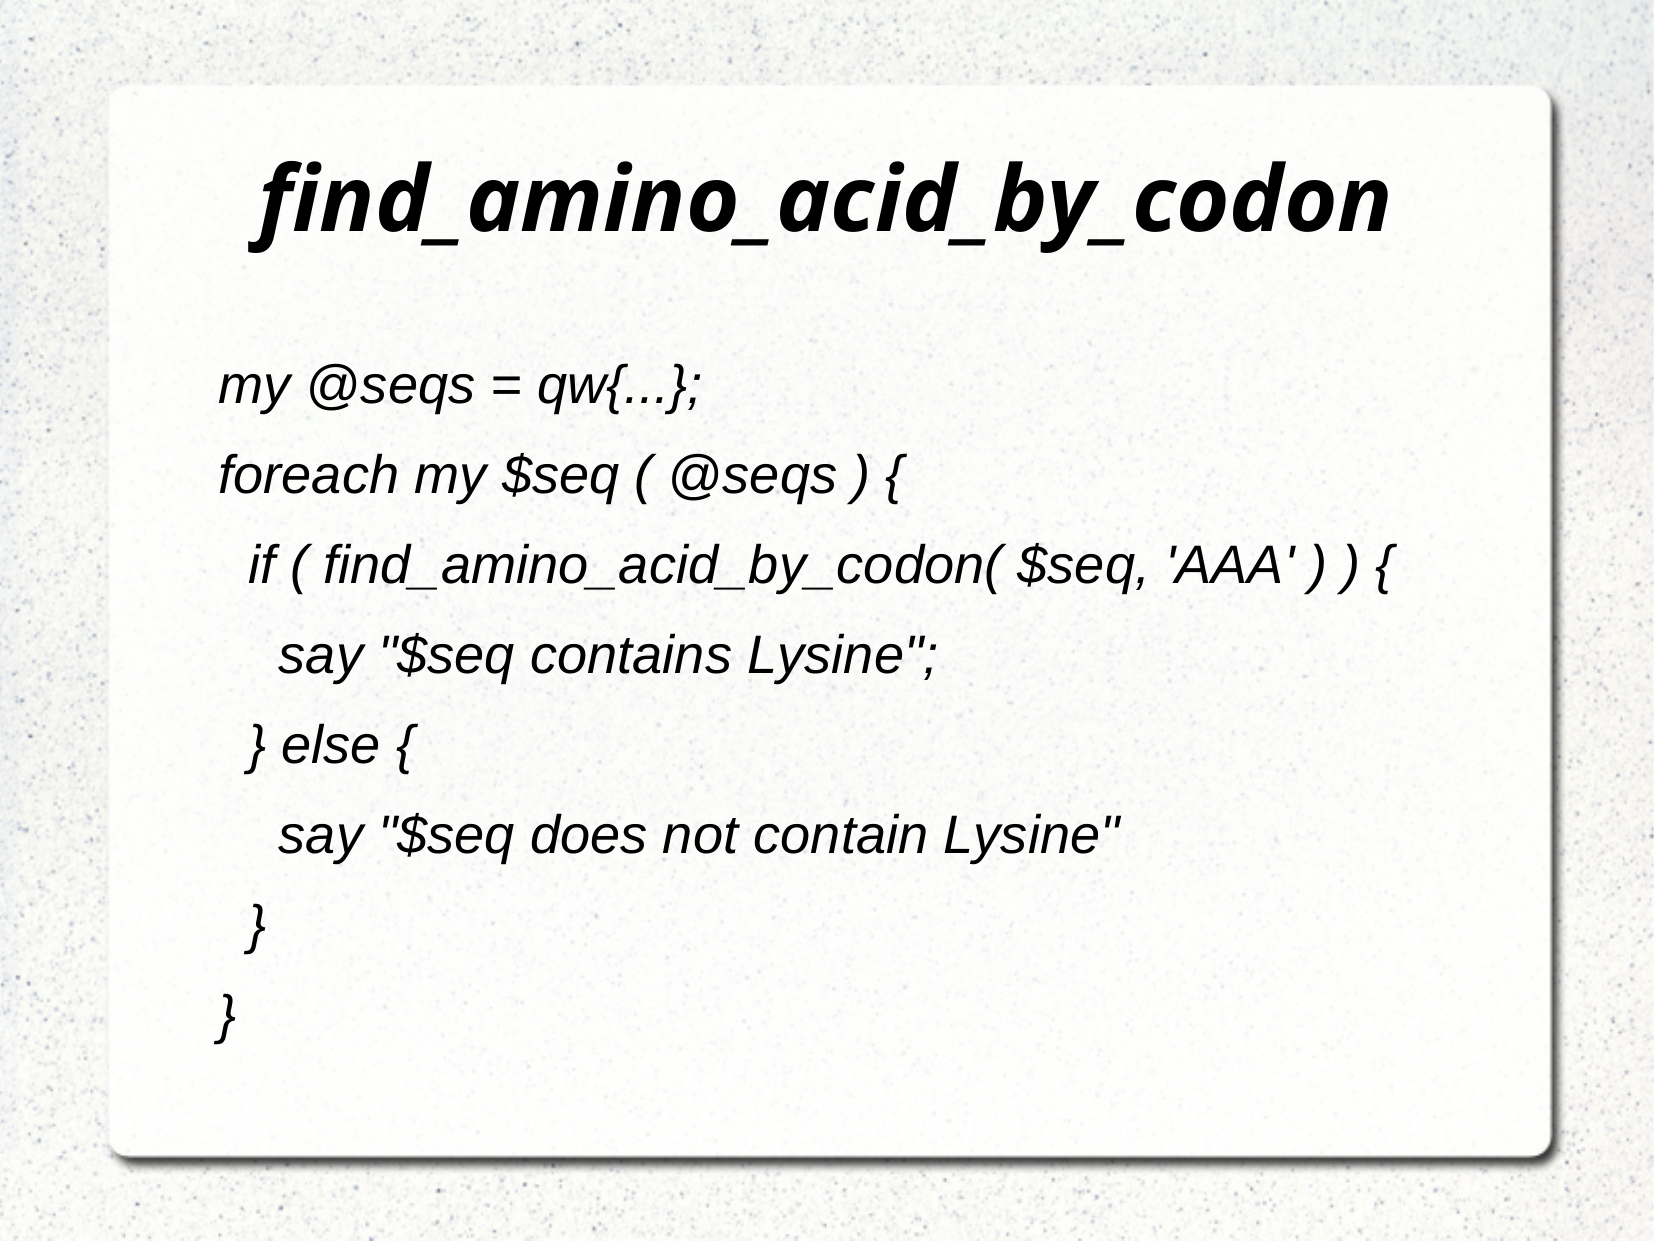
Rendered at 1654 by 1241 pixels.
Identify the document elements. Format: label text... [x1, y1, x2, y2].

picture [0, 0, 1654, 1241]
title find_amino_acid_by_codon [118, 96, 1536, 296]
list my @seqs = qw{...}; foreach my $seq ( @seqs ) { if ( find_amino_acid_by_codon( $seq, 'AAA' ) ) { say "$seq contains Lysine"; } else { say "$seq does not contain Lysine" } } [147, 354, 1506, 1046]
